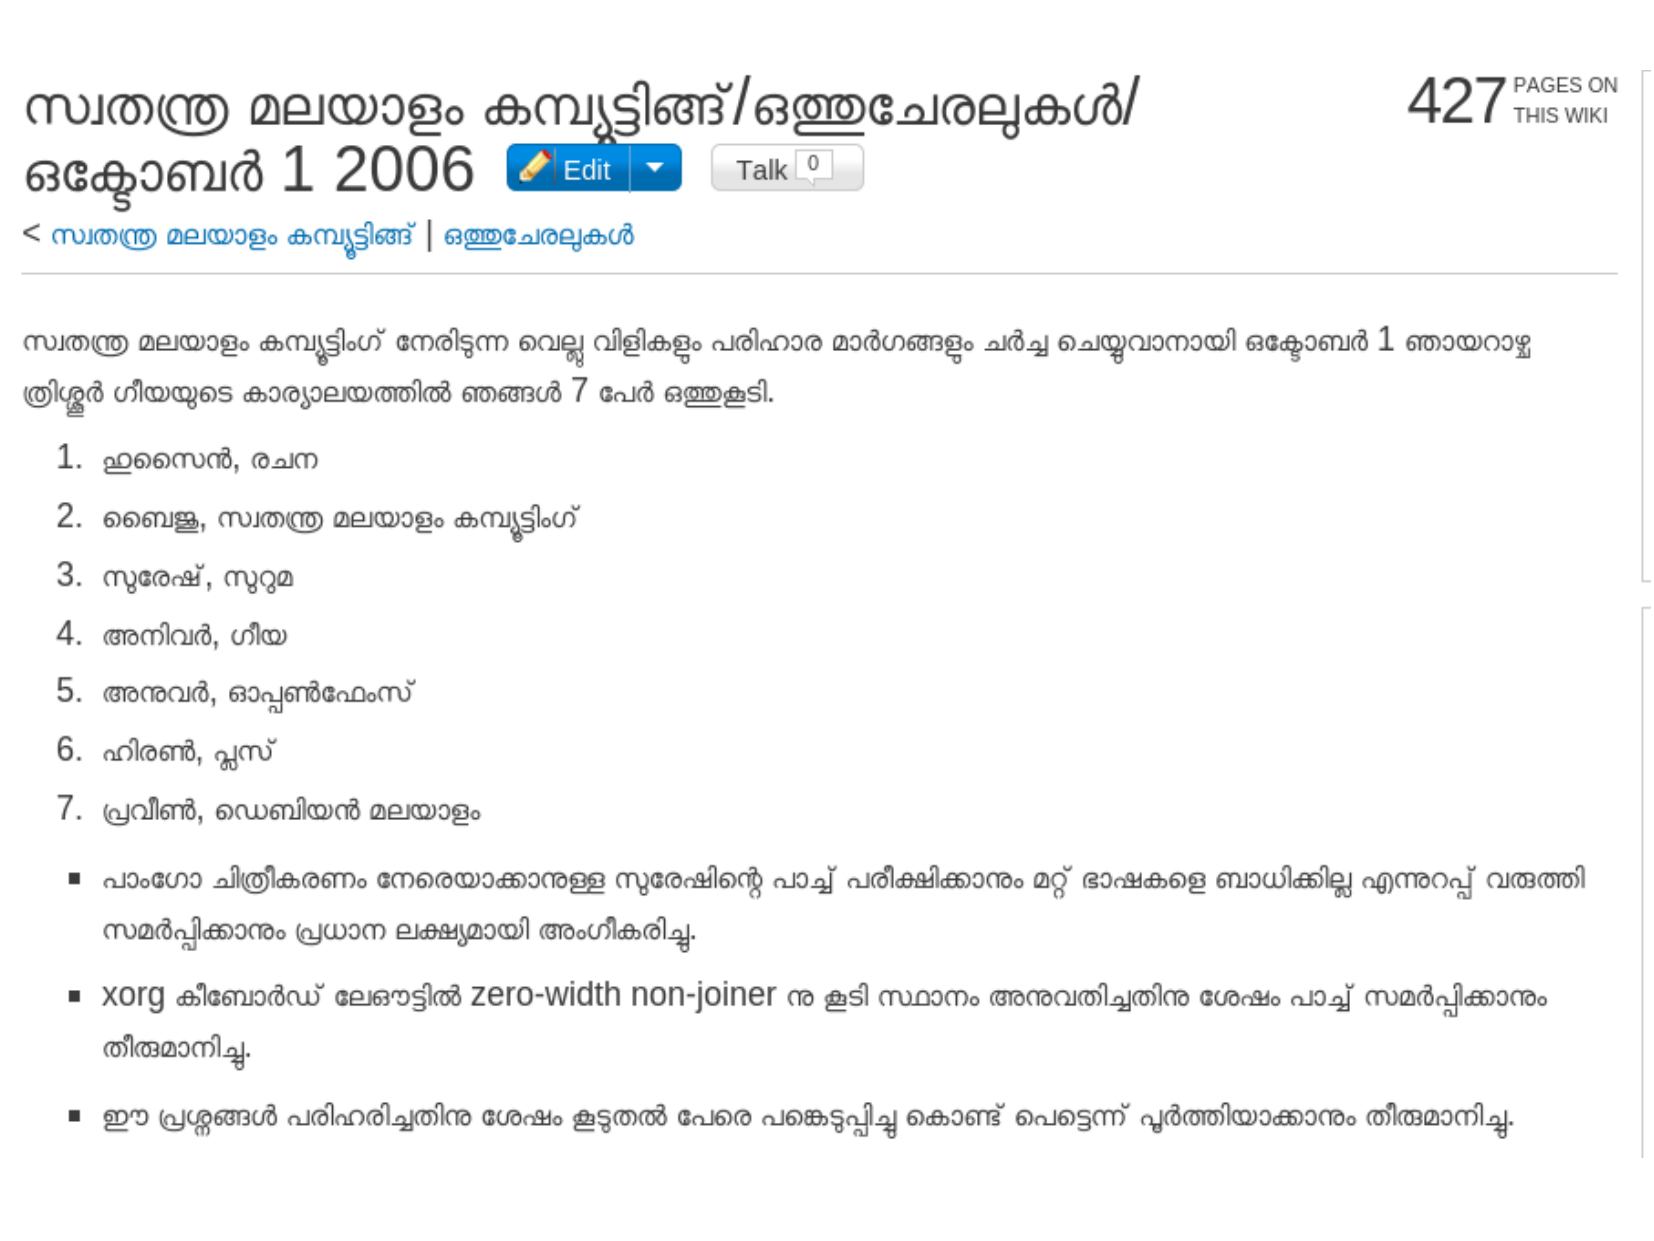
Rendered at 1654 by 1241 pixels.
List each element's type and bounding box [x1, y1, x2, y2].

picture [0, 70, 1651, 1158]
